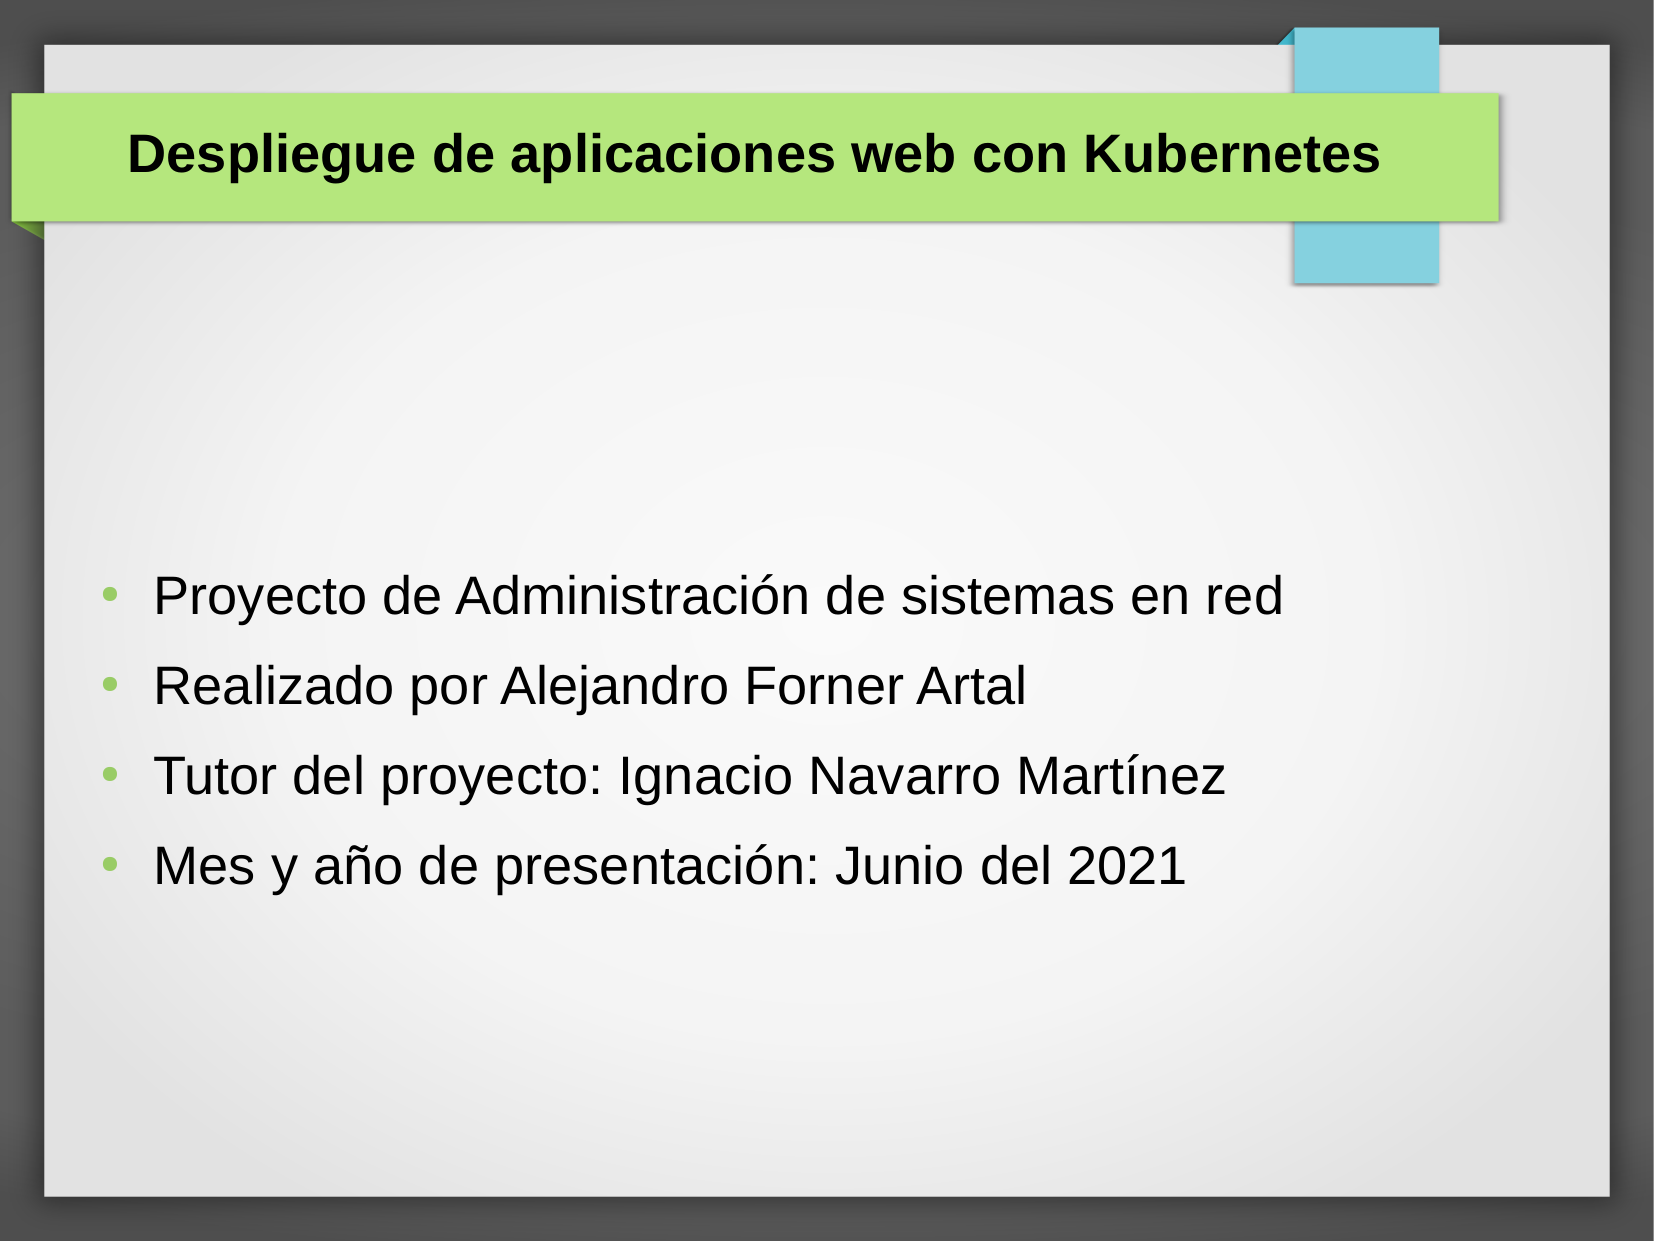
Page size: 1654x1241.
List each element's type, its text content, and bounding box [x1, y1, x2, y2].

picture [0, 0, 1654, 1241]
list Proyecto de Administración de sistemas en red Realizado por Alejandro Forner Artal Tutor del proyecto: Ignacio Navarro Martínez Mes y año de presentación: Junio del 2021 [82, 295, 1571, 1015]
title Despliegue de aplicaciones web con Kubernetes [0, 94, 1489, 213]
